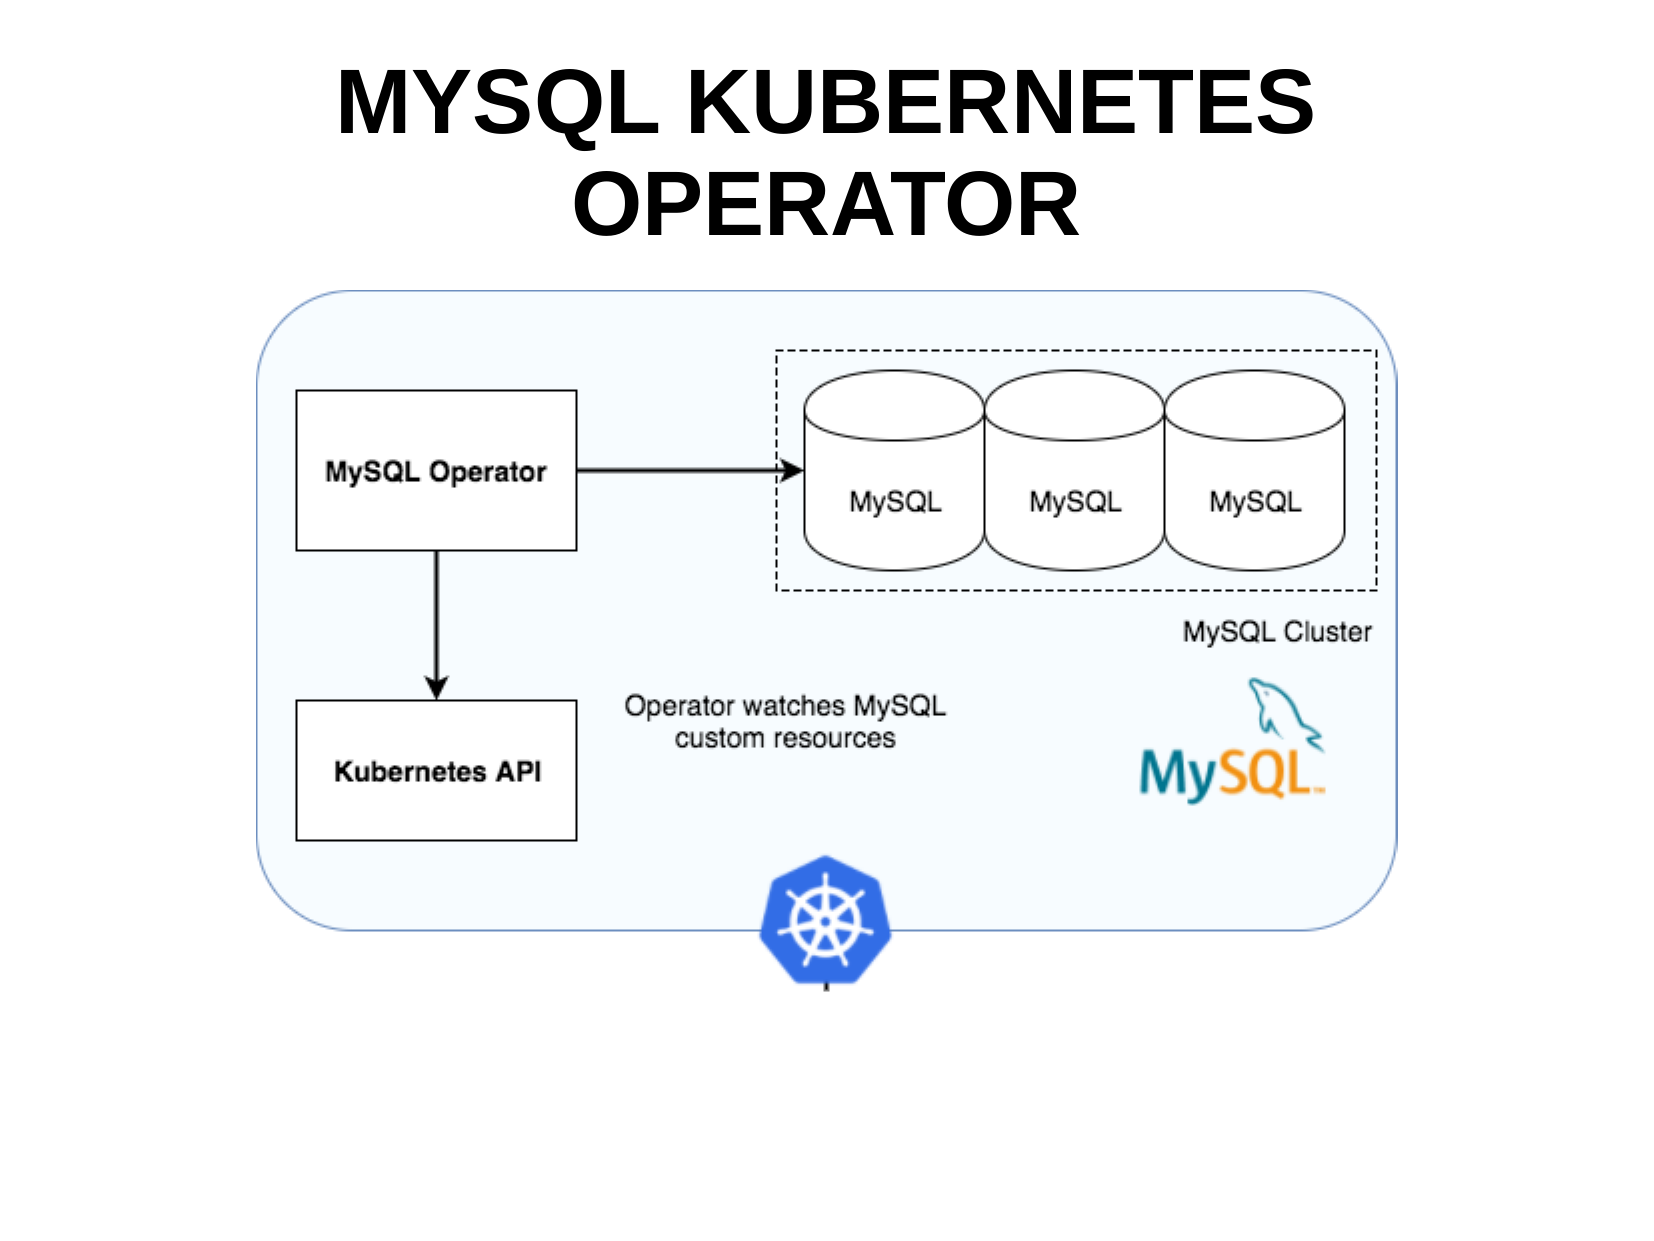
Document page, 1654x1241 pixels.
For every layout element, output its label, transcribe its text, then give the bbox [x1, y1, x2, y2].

title MYSQL KUBERNETES OPERATOR [82, 49, 1571, 257]
picture [256, 290, 1398, 1010]
